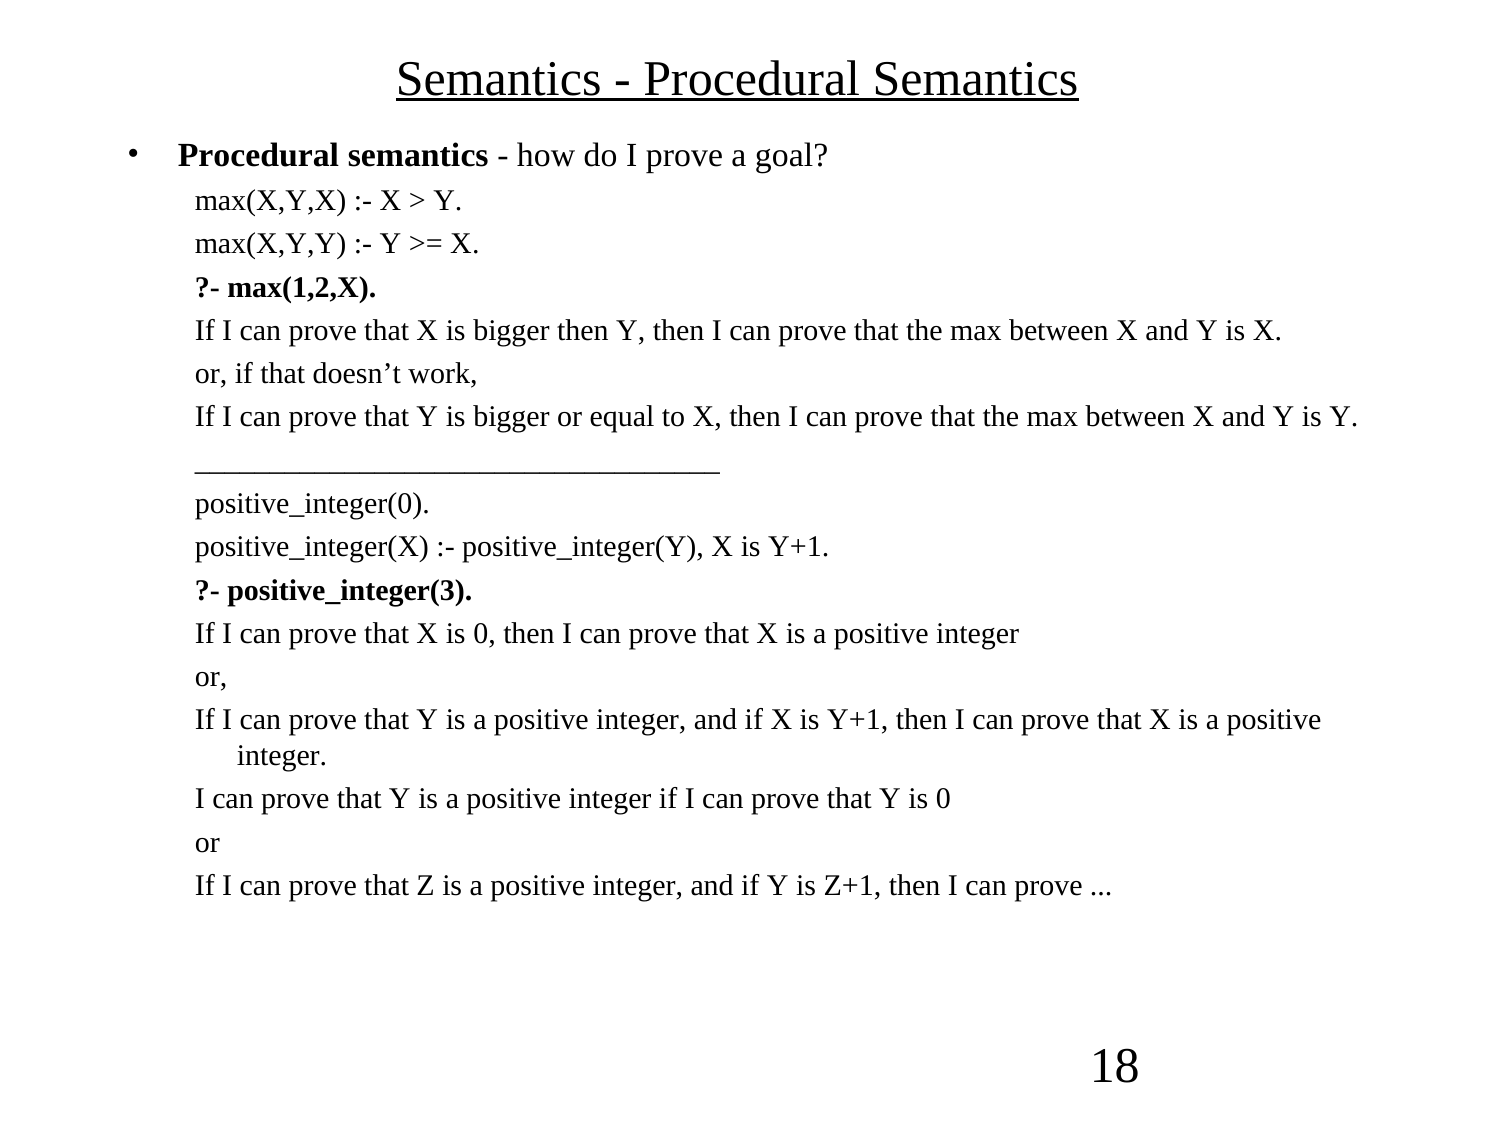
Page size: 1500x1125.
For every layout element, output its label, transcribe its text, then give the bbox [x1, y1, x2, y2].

title Semantics - Procedural Semantics [99, 0, 1375, 151]
list Procedural semantics - how do I prove a goal? max(X,Y,X) :- X > Y. max(X,Y,Y) :- Y >= X. ?- max(1,2,X). If I can prove that X is bigger then Y, then I can prove that the max between X and Y is X. or, if that doesn’t work, If I can prove that Y is bigger or equal to X, then I can prove that the max between X and Y is Y. ___________________________________ positive_integer(0). positive_integer(X) :- positive_integer(Y), X is Y+1. ?- positive_integer(3). If I can prove that X is 0, then I can prove that X is a positive integer or, If I can prove that Y is a positive integer, and if X is Y+1, then I can prove that X is a positive integer. I can prove that Y is a positive integer if I can prove that Y is 0 or If I can prove that Z is a positive integer, and if Y is Z+1, then I can prove ... [112, 125, 1388, 925]
